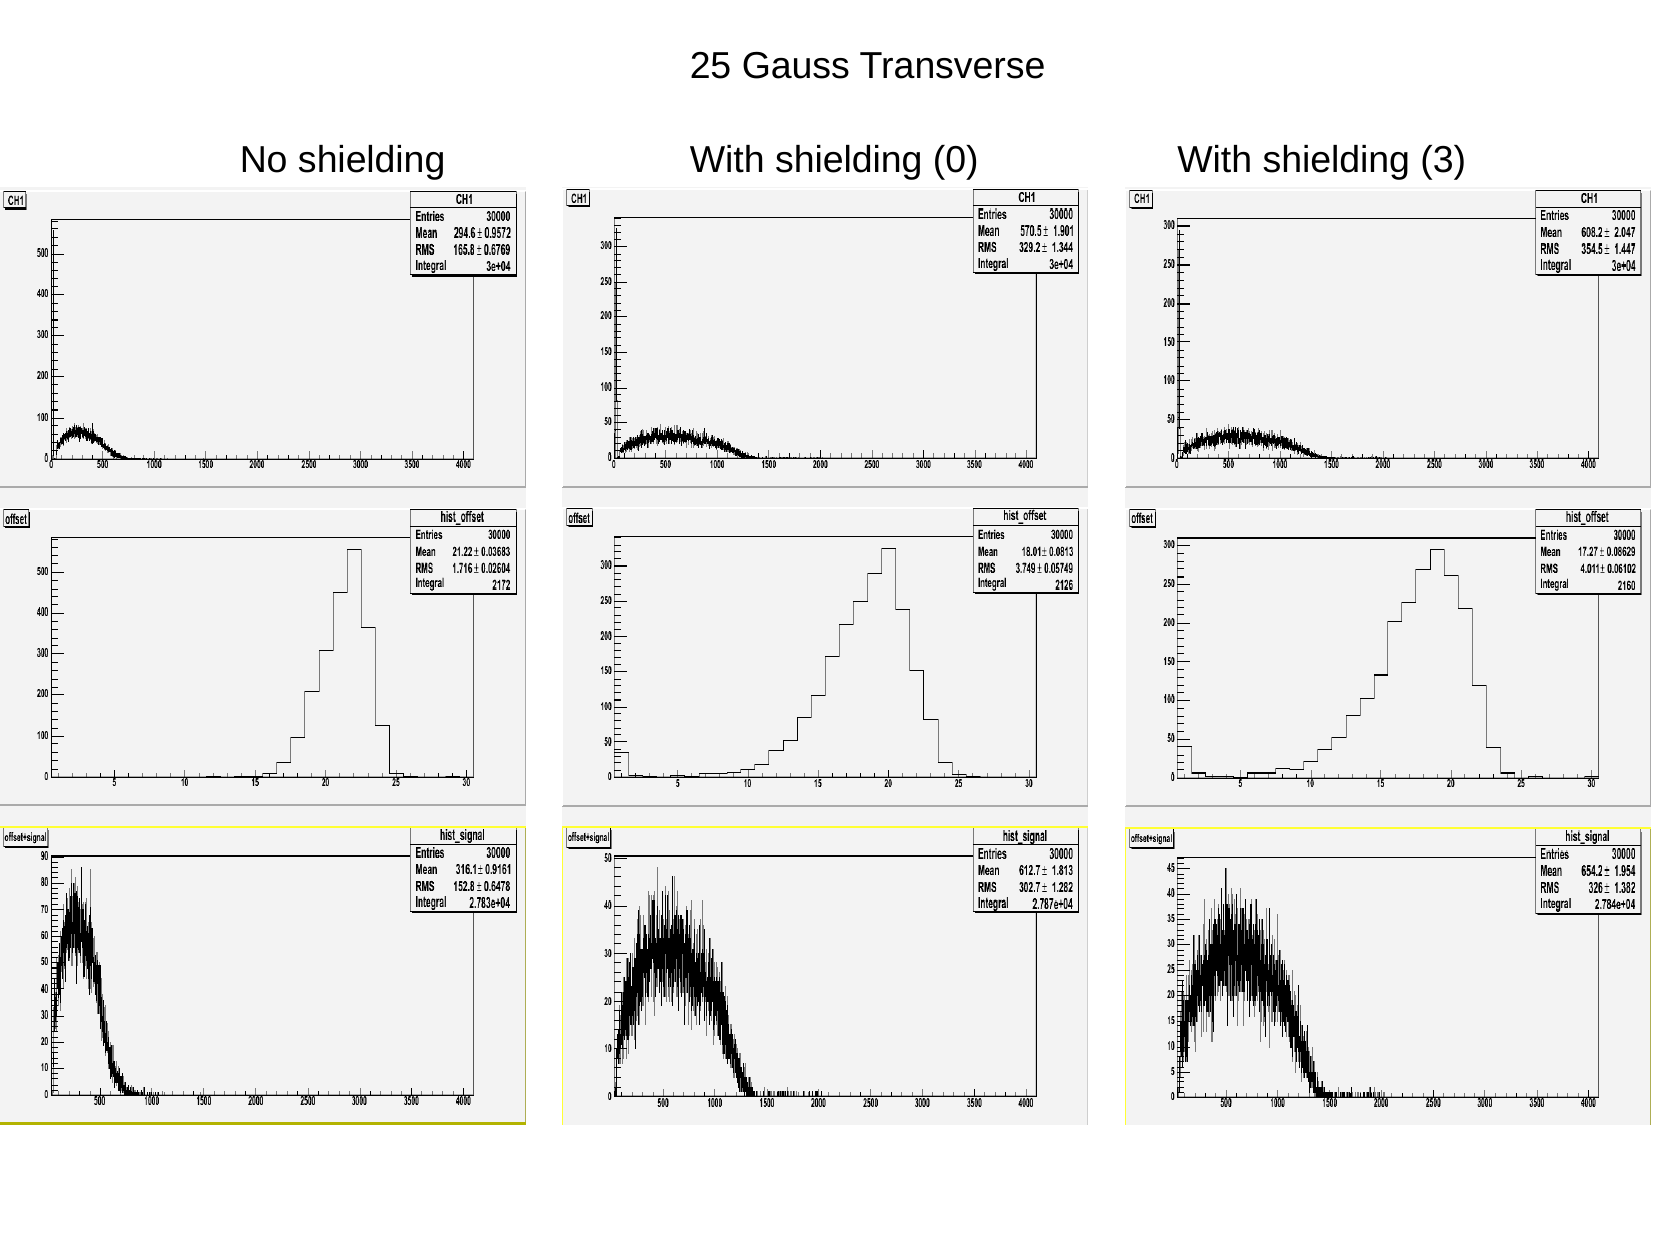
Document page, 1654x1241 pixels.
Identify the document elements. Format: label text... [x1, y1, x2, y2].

text_box 25 Gauss Transverse [675, 37, 1126, 95]
text_box With shielding (0) [675, 130, 1013, 187]
text_box No shielding [225, 130, 563, 188]
picture [1125, 187, 1651, 1126]
text_box With shielding (3) [1162, 130, 1501, 188]
picture [0, 187, 526, 1126]
picture [562, 187, 1088, 1126]
